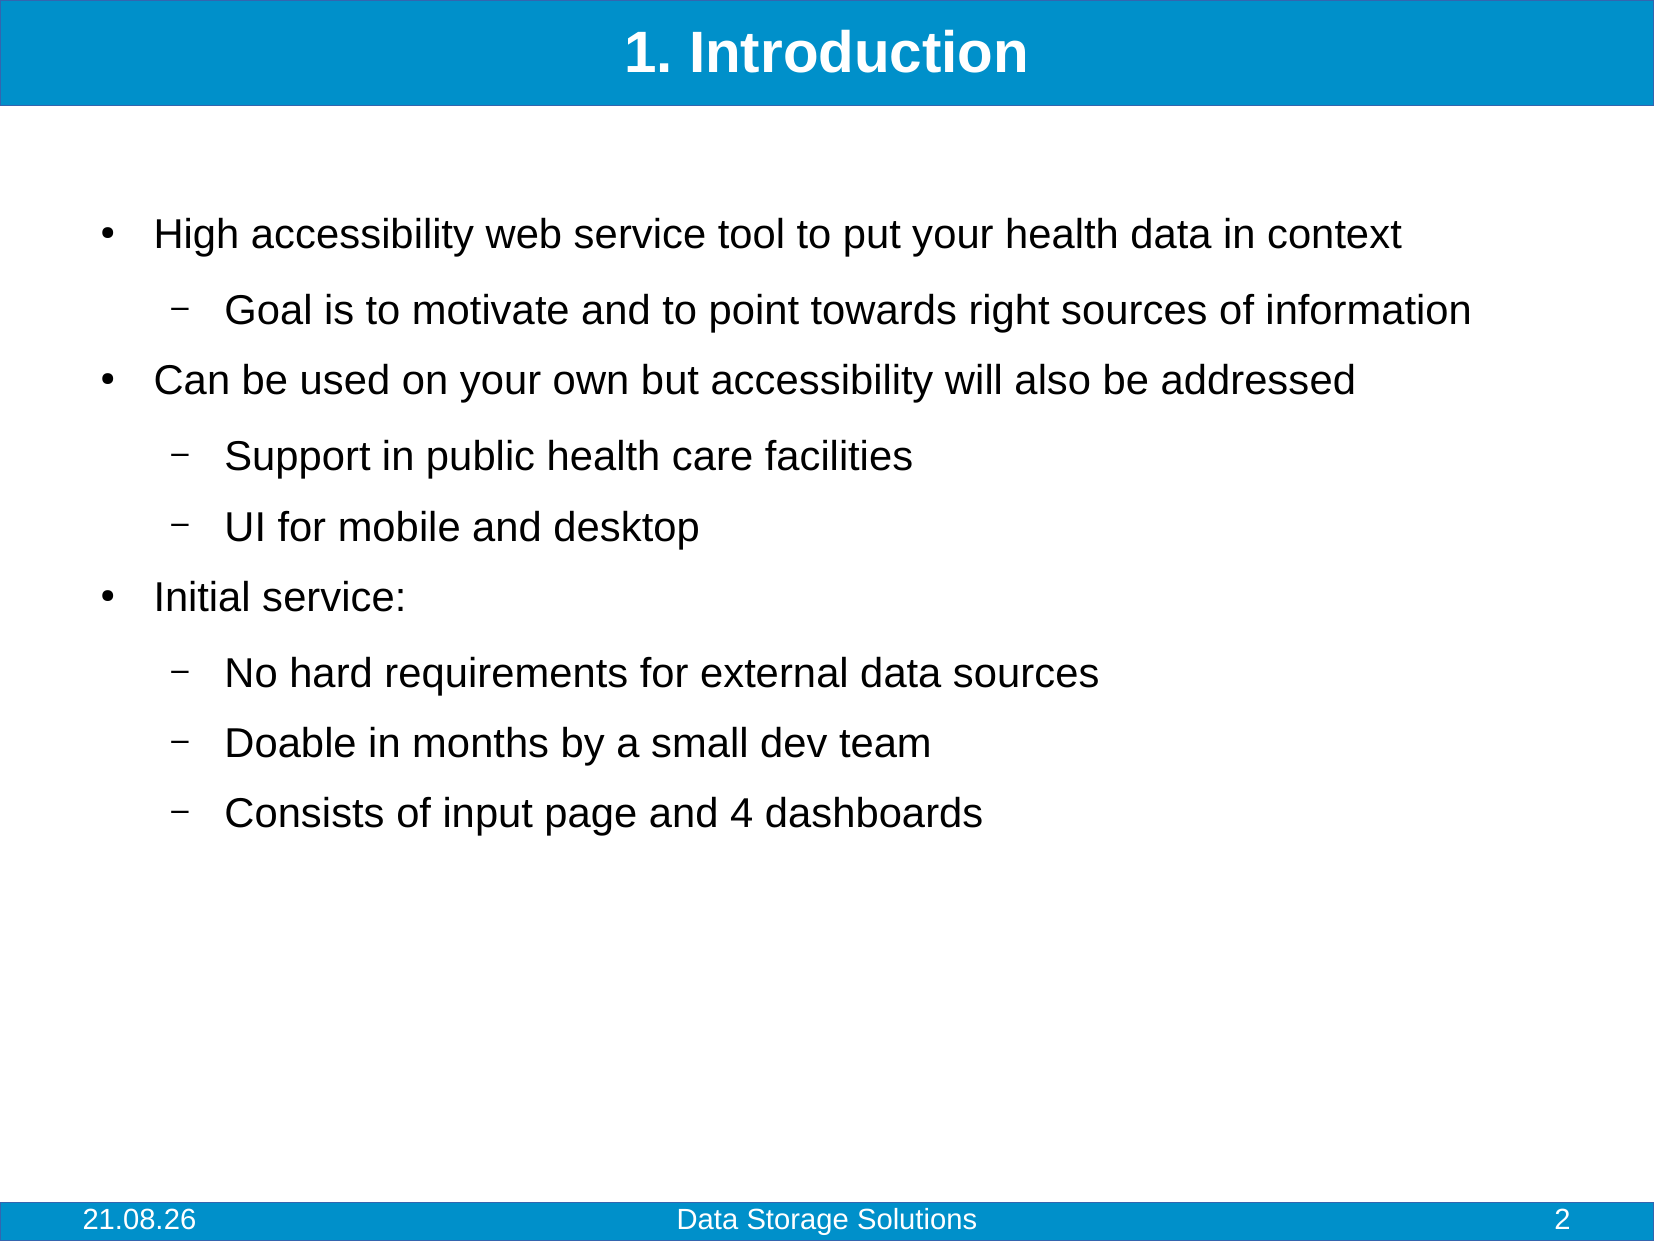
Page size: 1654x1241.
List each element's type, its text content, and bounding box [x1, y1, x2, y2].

list High accessibility web service tool to put your health data in context Goal is to motivate and to point towards right sources of information Can be used on your own but accessibility will also be addressed Support in public health care facilities UI for mobile and desktop Initial service: No hard requirements for external data sources Doable in months by a small dev team Consists of input page and 4 dashboards [82, 135, 1571, 1171]
title 1. Introduction [0, 0, 1654, 106]
